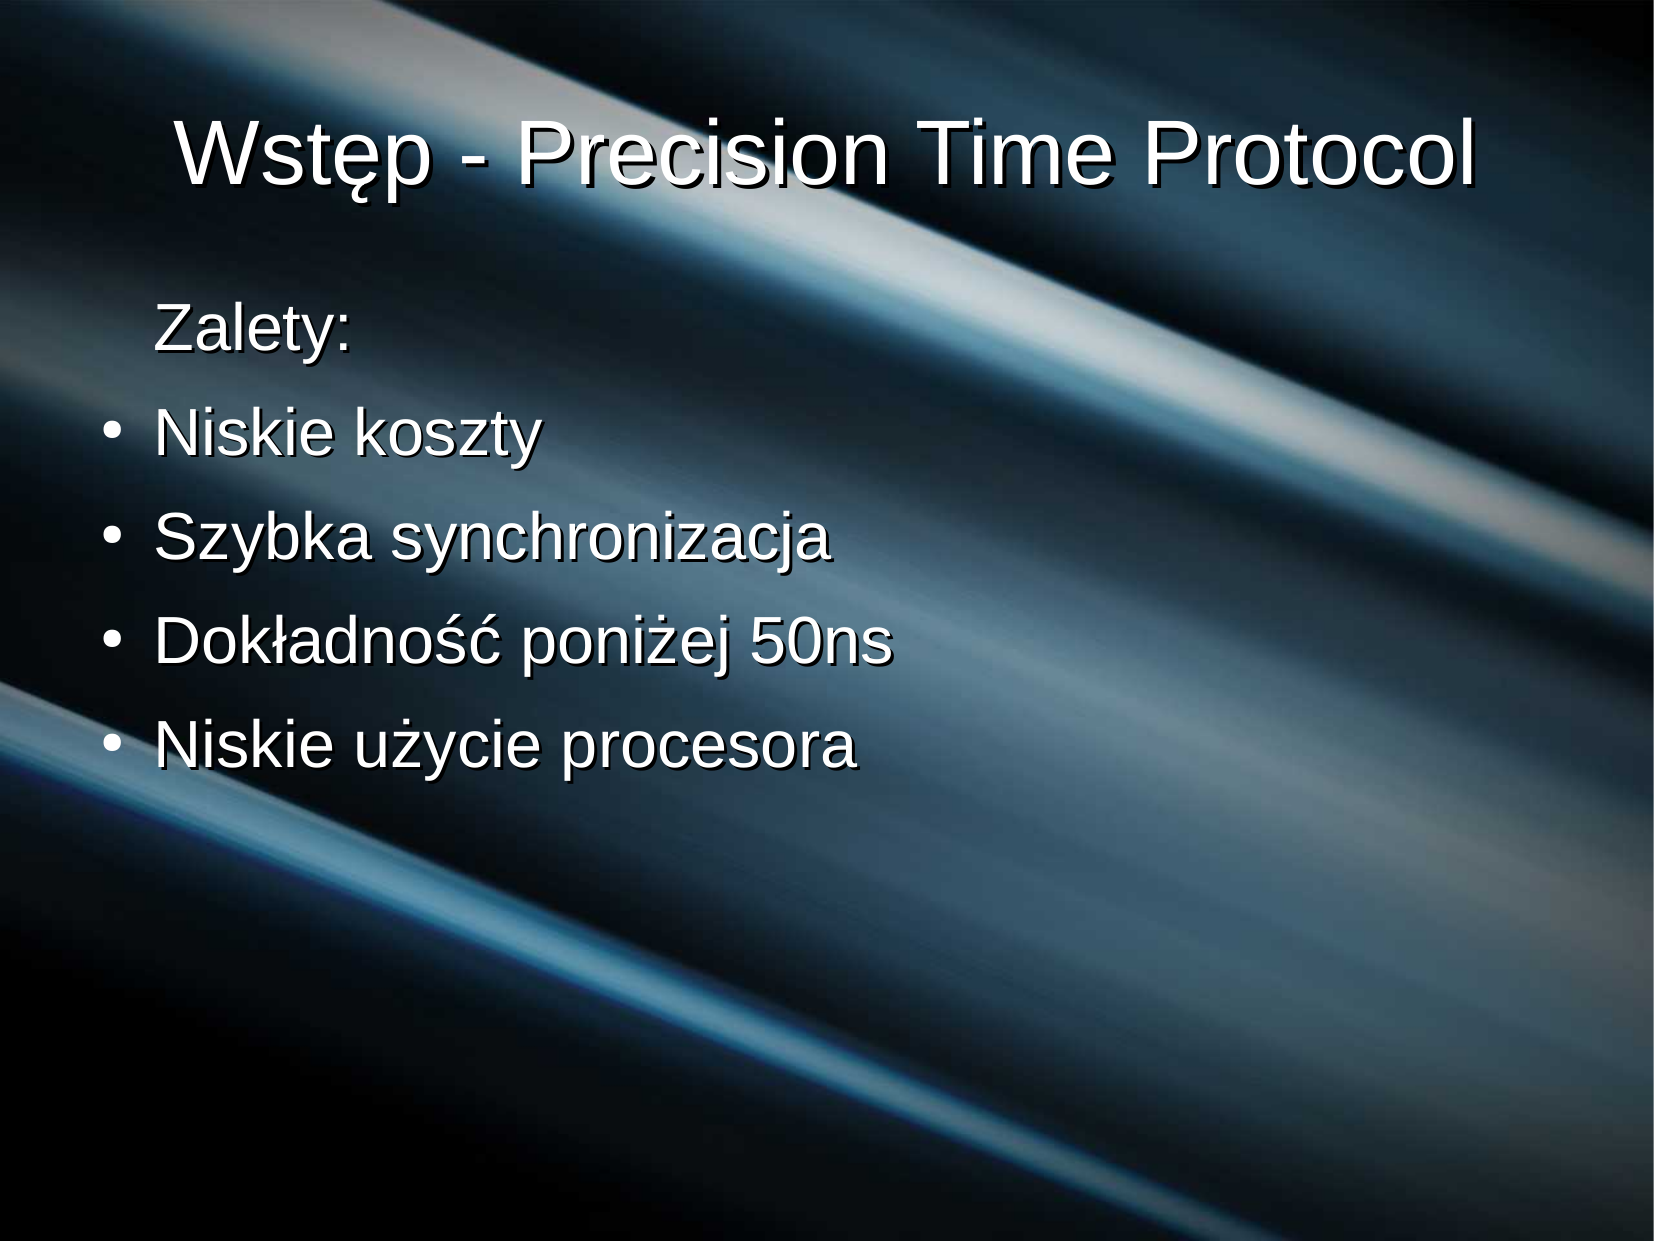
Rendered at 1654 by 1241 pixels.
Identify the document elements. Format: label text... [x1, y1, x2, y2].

picture [0, 0, 1654, 1241]
list Zalety: Niskie koszty Szybka synchronizacja Dokładność poniżej 50ns Niskie użycie procesora [82, 290, 1571, 1010]
title Wstęp - Precision Time Protocol [82, 49, 1571, 257]
